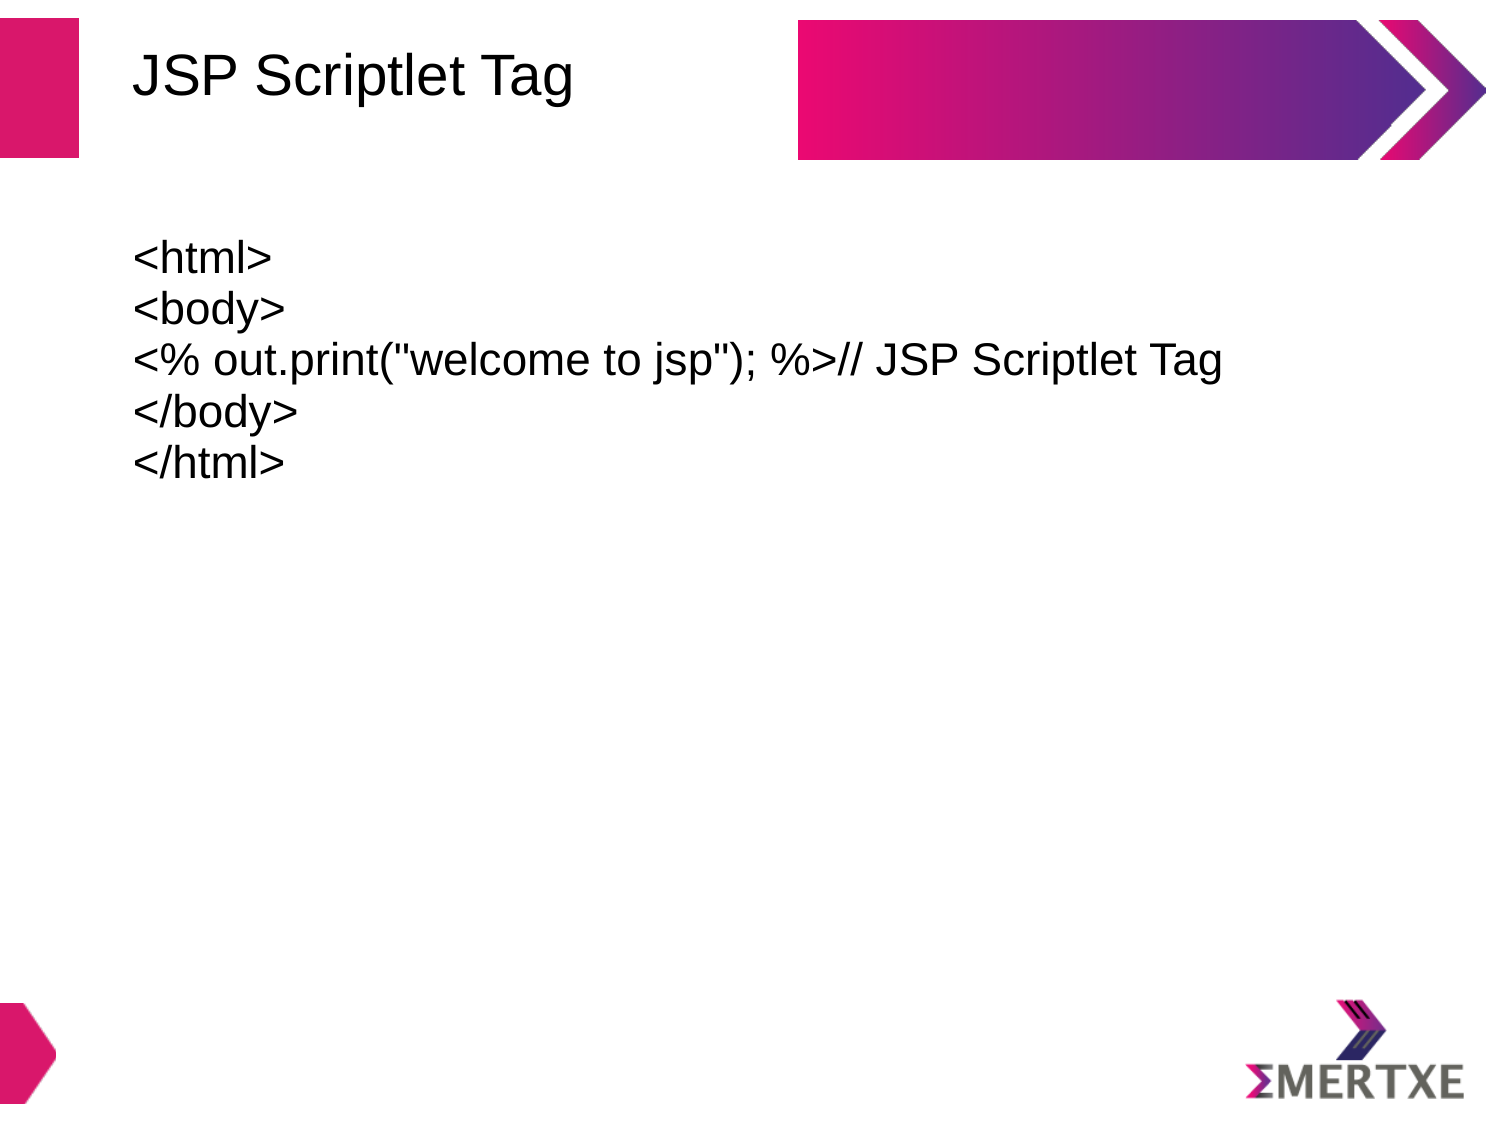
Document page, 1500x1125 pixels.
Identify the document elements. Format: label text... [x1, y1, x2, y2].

picture [798, 20, 1486, 160]
picture [1245, 996, 1465, 1099]
text_box <html> <body> <% out.print("welcome to jsp"); %>// JSP Scriptlet Tag </body> </html> [118, 224, 1430, 496]
text_box JSP Scriptlet Tag [118, 35, 733, 116]
